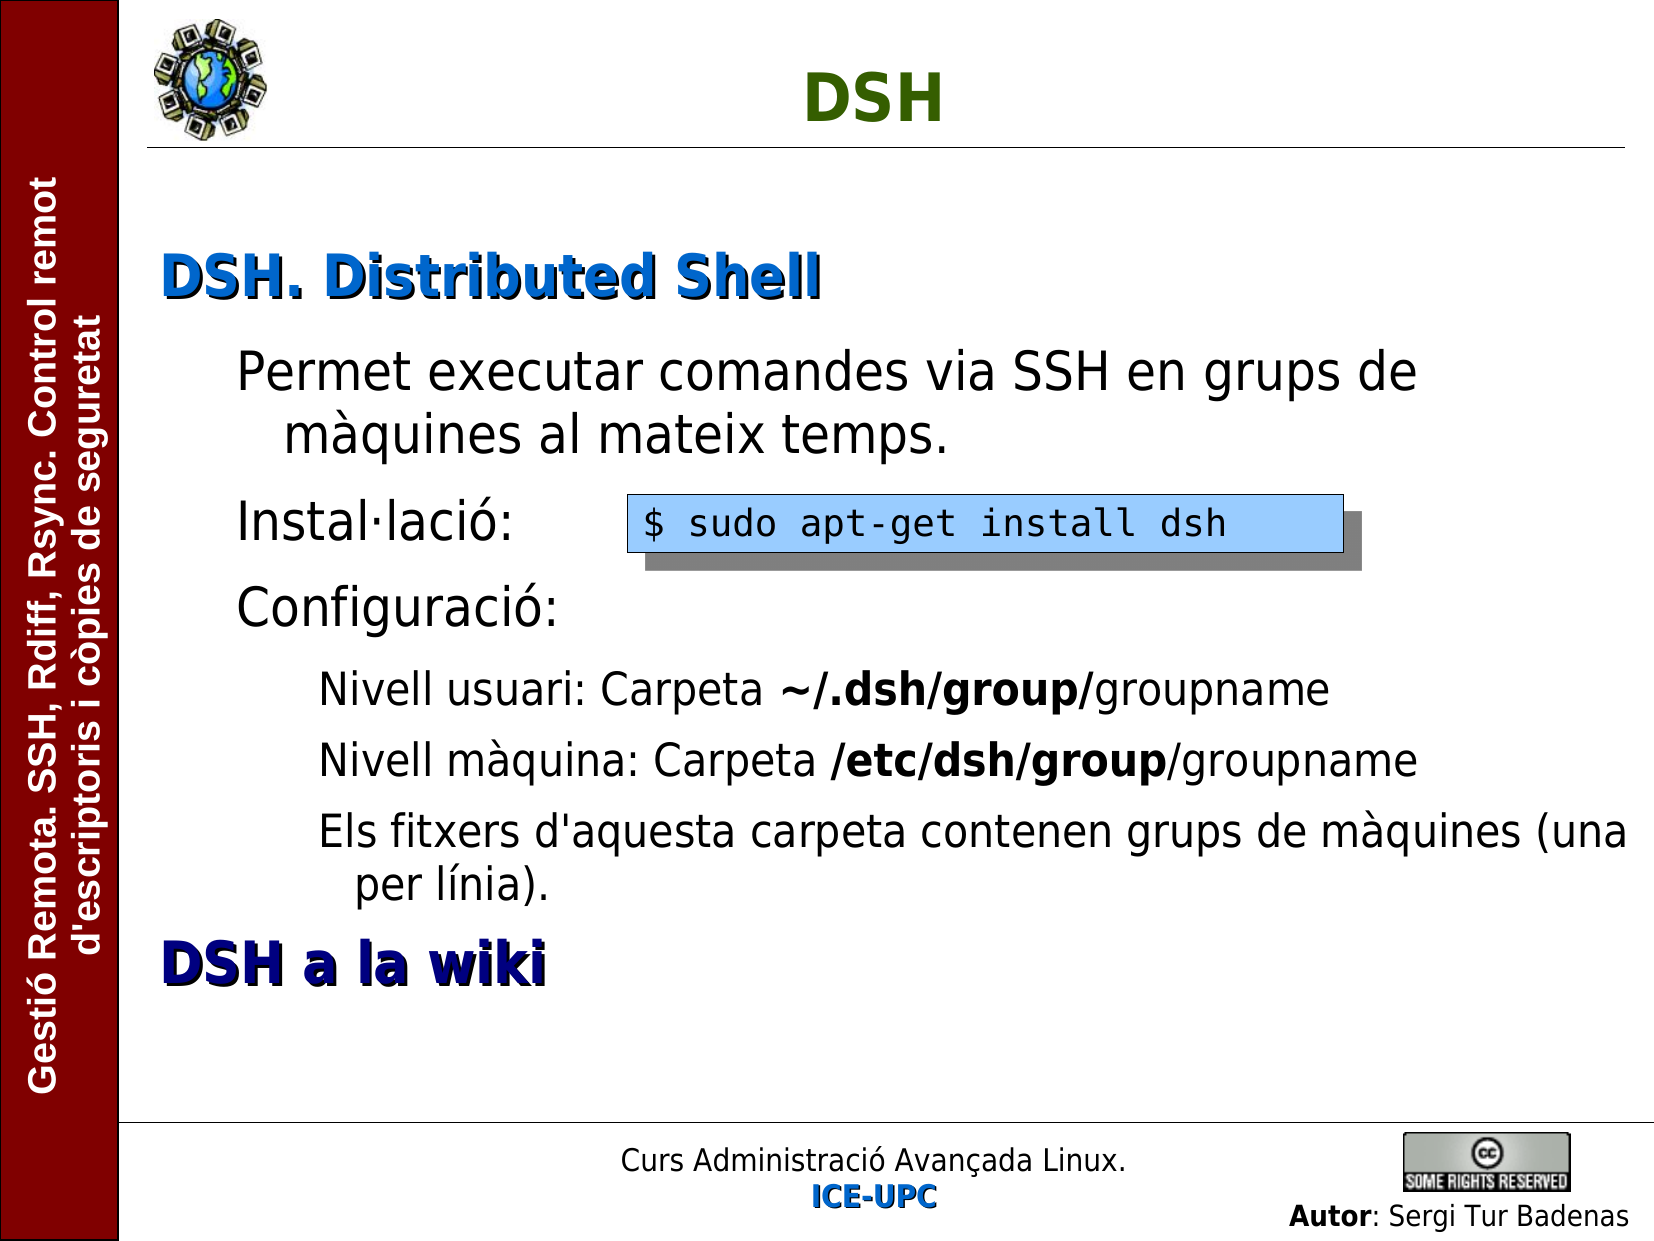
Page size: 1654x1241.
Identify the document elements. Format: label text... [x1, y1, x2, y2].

title DSH [129, 56, 1619, 141]
picture [1403, 1132, 1571, 1192]
list DSH. Distributed Shell Permet executar comandes via SSH en grups de màquines al mateix temps. Instal·lació: Configuració: Nivell usuari: Carpeta ~/.dsh/group/groupname Nivell màquina: Carpeta /etc/dsh/group/groupname Els fitxers d'aquesta carpeta contenen grups de màquines (una per línia). DSH a la wiki [141, 242, 1630, 1078]
picture [154, 19, 268, 56]
text_box $ sudo apt-get install dsh [627, 494, 1344, 553]
